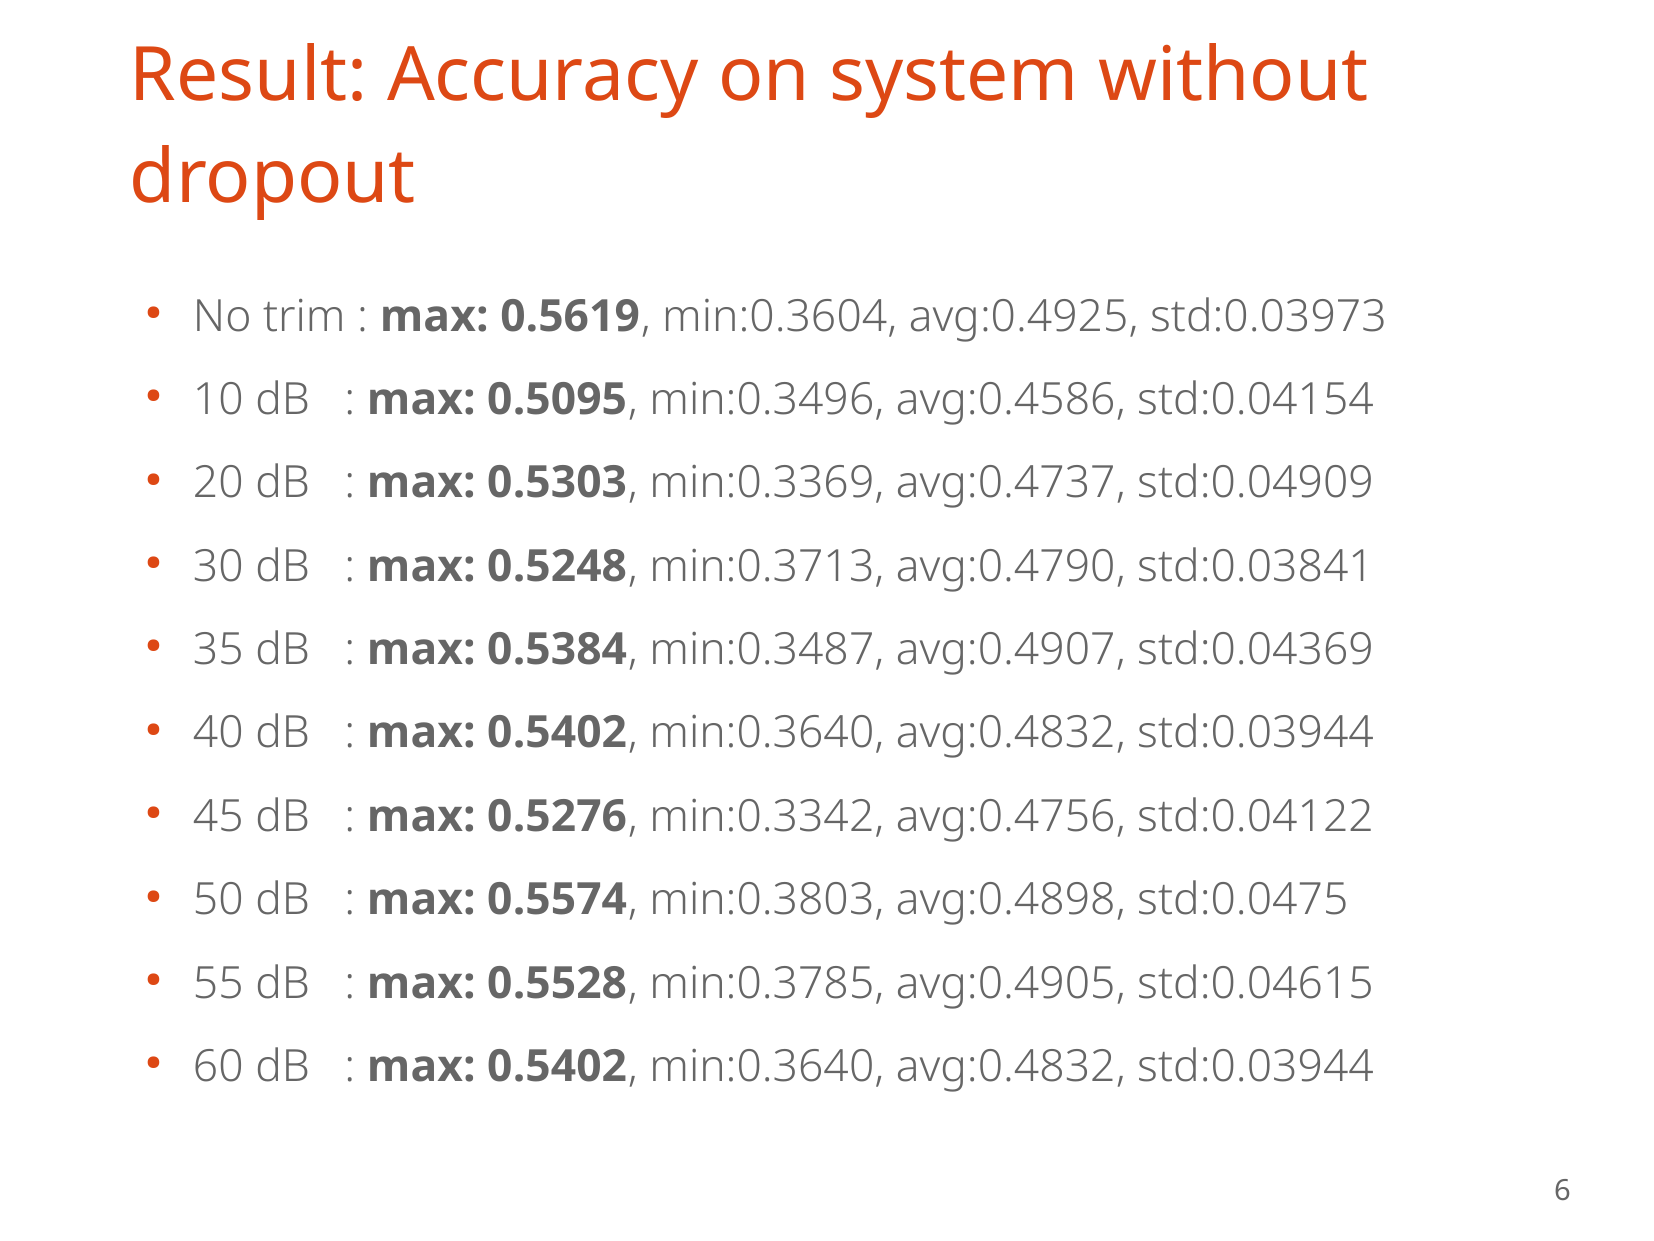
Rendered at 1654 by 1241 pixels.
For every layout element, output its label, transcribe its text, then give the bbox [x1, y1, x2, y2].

list No trim : max: 0.5619, min:0.3604, avg:0.4925, std:0.03973 10 dB : max: 0.5095, min:0.3496, avg:0.4586, std:0.04154 20 dB : max: 0.5303, min:0.3369, avg:0.4737, std:0.04909 30 dB : max: 0.5248, min:0.3713, avg:0.4790, std:0.03841 35 dB : max: 0.5384, min:0.3487, avg:0.4907, std:0.04369 40 dB : max: 0.5402, min:0.3640, avg:0.4832, std:0.03944 45 dB : max: 0.5276, min:0.3342, avg:0.4756, std:0.04122 50 dB : max: 0.5574, min:0.3803, avg:0.4898, std:0.0475 55 dB : max: 0.5528, min:0.3785, avg:0.4905, std:0.04615 60 dB : max: 0.5402, min:0.3640, avg:0.4832, std:0.03944 [129, 283, 1548, 1099]
title Result: Accuracy on system without dropout [129, 35, 1518, 210]
